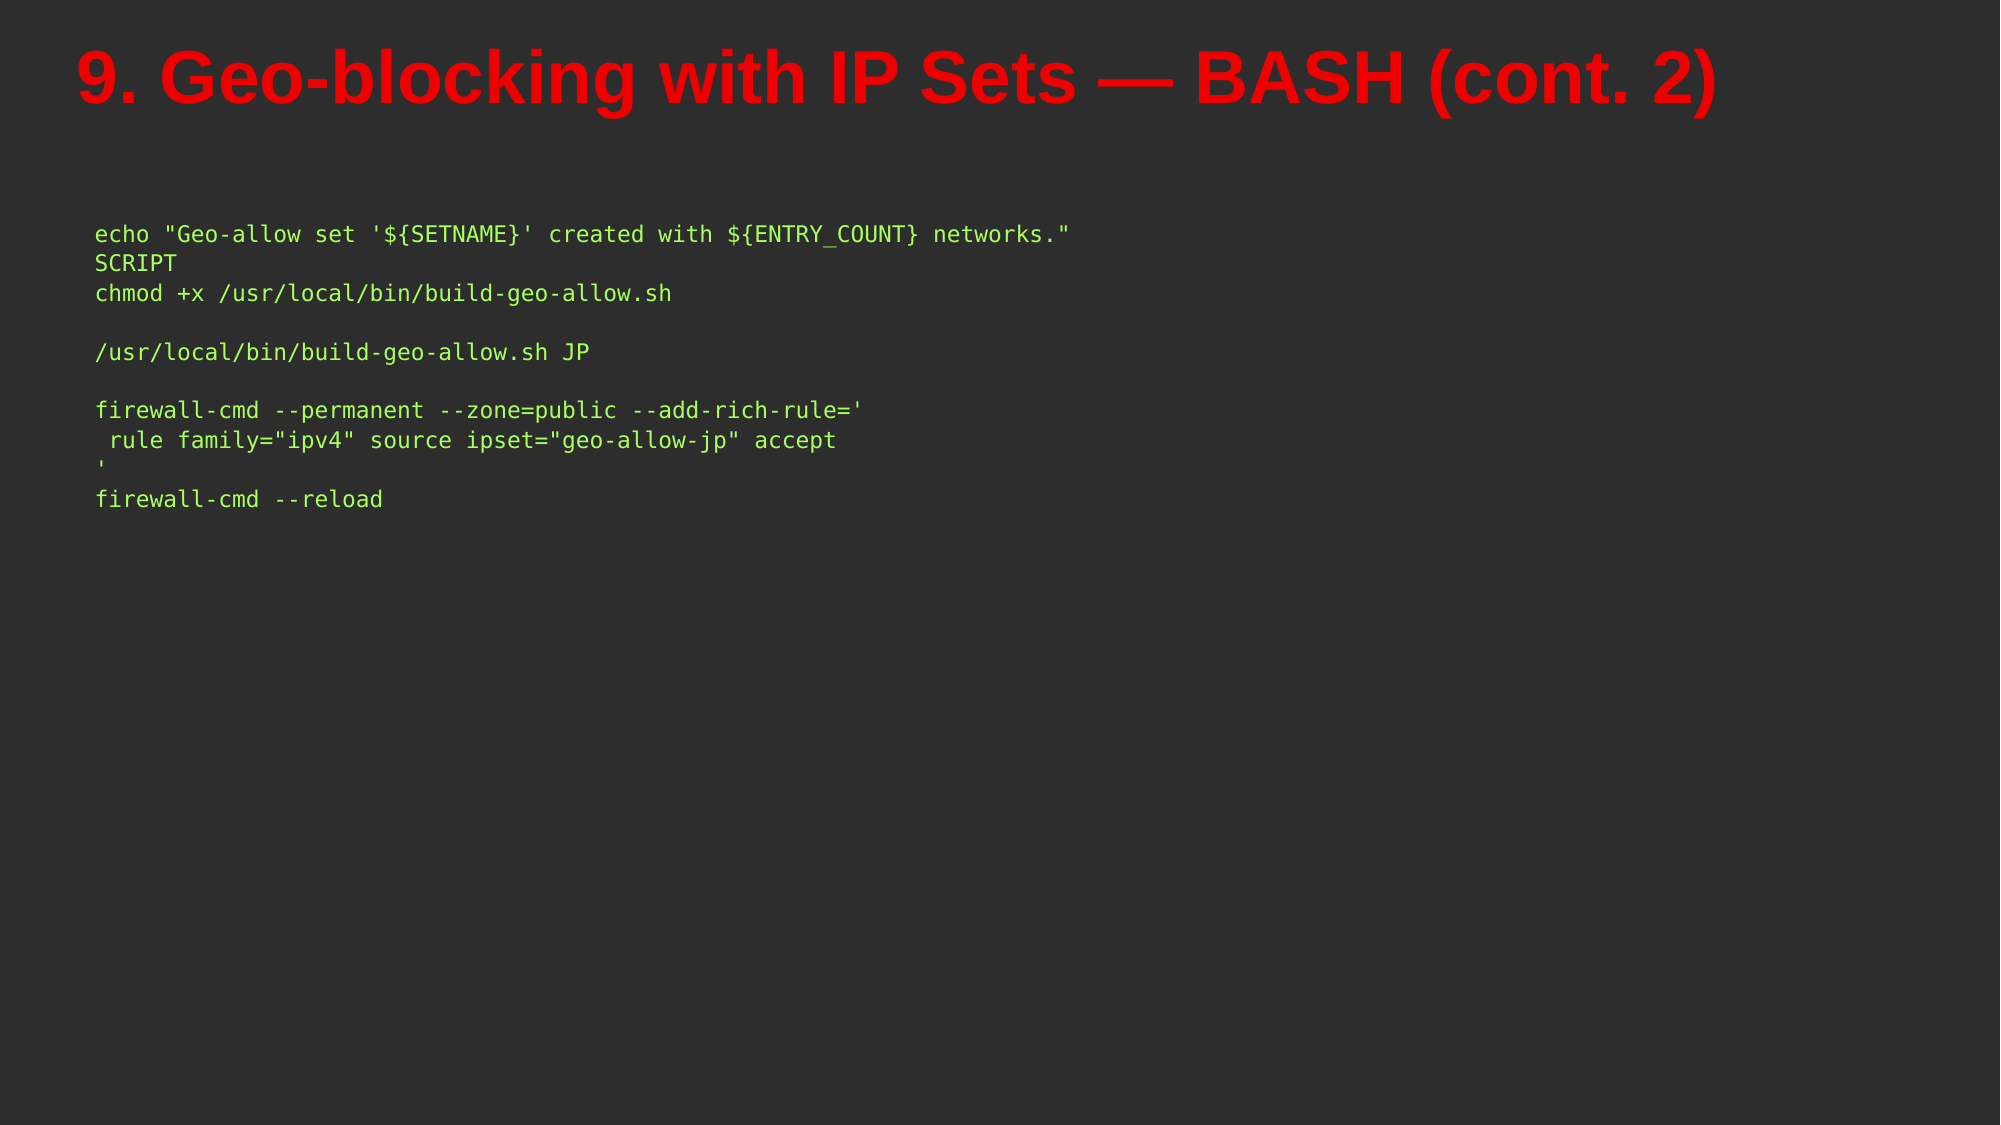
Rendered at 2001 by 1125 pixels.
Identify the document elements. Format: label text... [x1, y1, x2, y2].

text_box 9. Geo-blocking with IP Sets — BASH (cont. 2) [59, 23, 1942, 178]
text_box echo "Geo-allow set '${SETNAME}' created with ${ENTRY_COUNT} networks." SCRIPT chmod +x /usr/local/bin/build-geo-allow.sh /usr/local/bin/build-geo-allow.sh JP firewall-cmd --permanent --zone=public --add-rich-rule=' rule family="ipv4" source ipset="geo-allow-jp" accept ' firewall-cmd --reload [59, 194, 1942, 1093]
